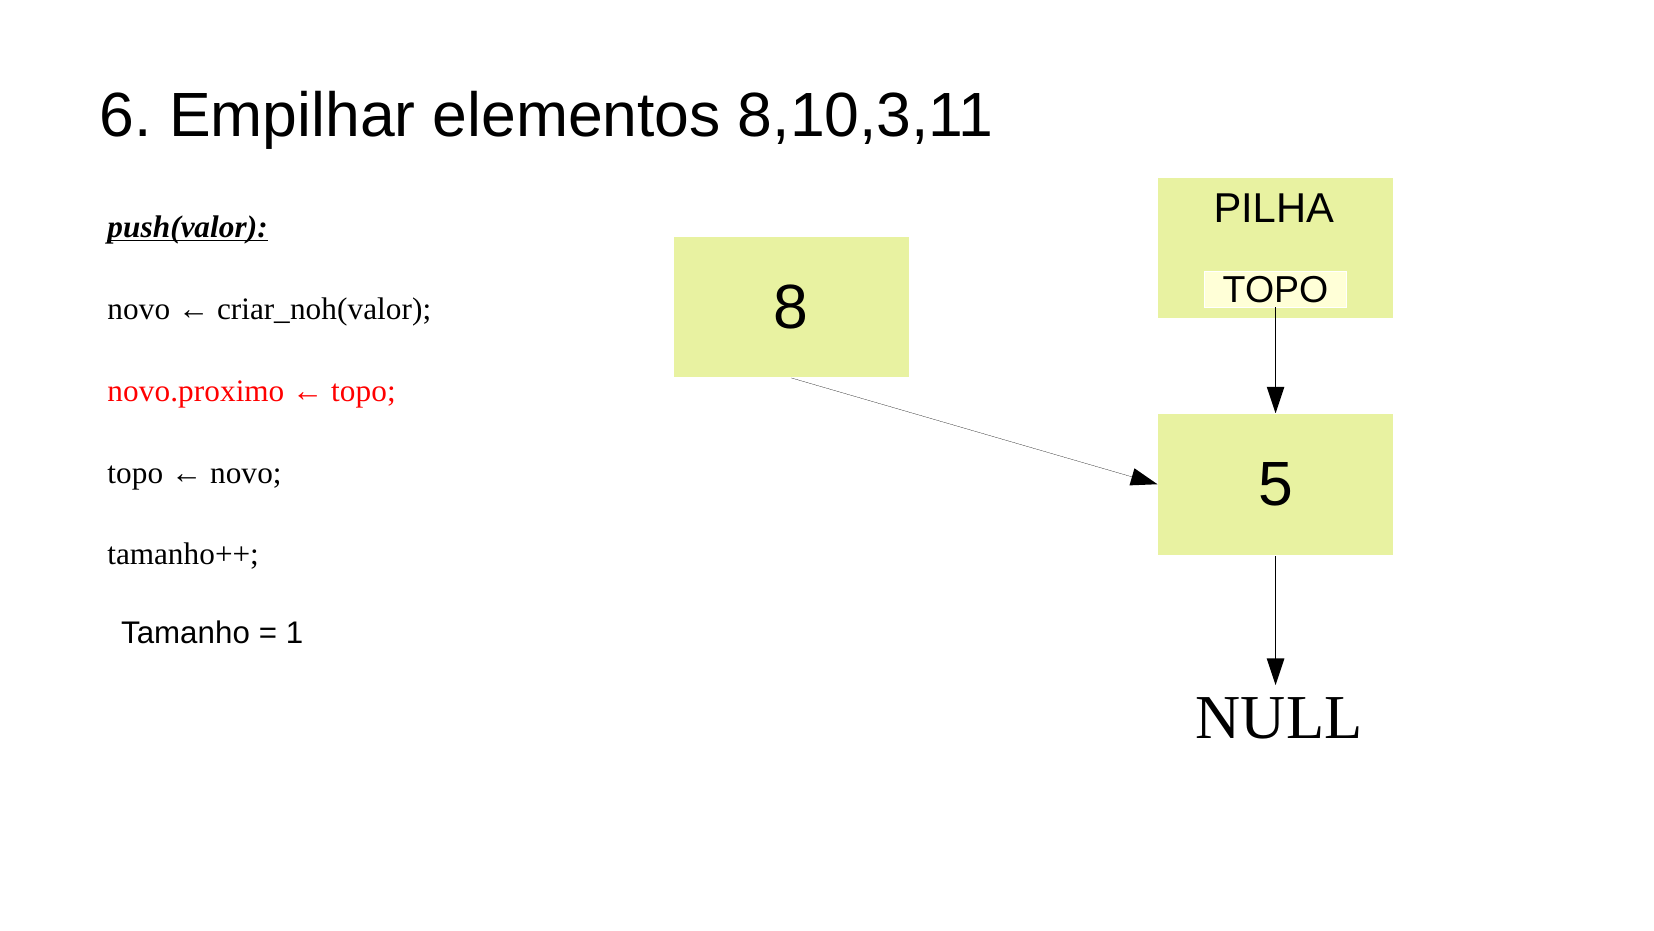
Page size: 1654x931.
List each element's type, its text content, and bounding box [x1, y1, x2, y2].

text_box 5 [1157, 413, 1394, 556]
text_box Tamanho = 1 [106, 608, 321, 658]
text_box 8 [673, 236, 910, 378]
text_box [1157, 177, 1394, 319]
title 6. Empilhar elementos 8,10,3,11 [82, 37, 1571, 193]
text_box NULL [1181, 675, 1382, 756]
text_box TOPO [1204, 271, 1347, 308]
text_box push(valor): novo ← criar_noh(valor); novo.proximo ← topo; topo ← novo; tamanho++; [92, 199, 544, 579]
text_box PILHA [1198, 177, 1353, 239]
